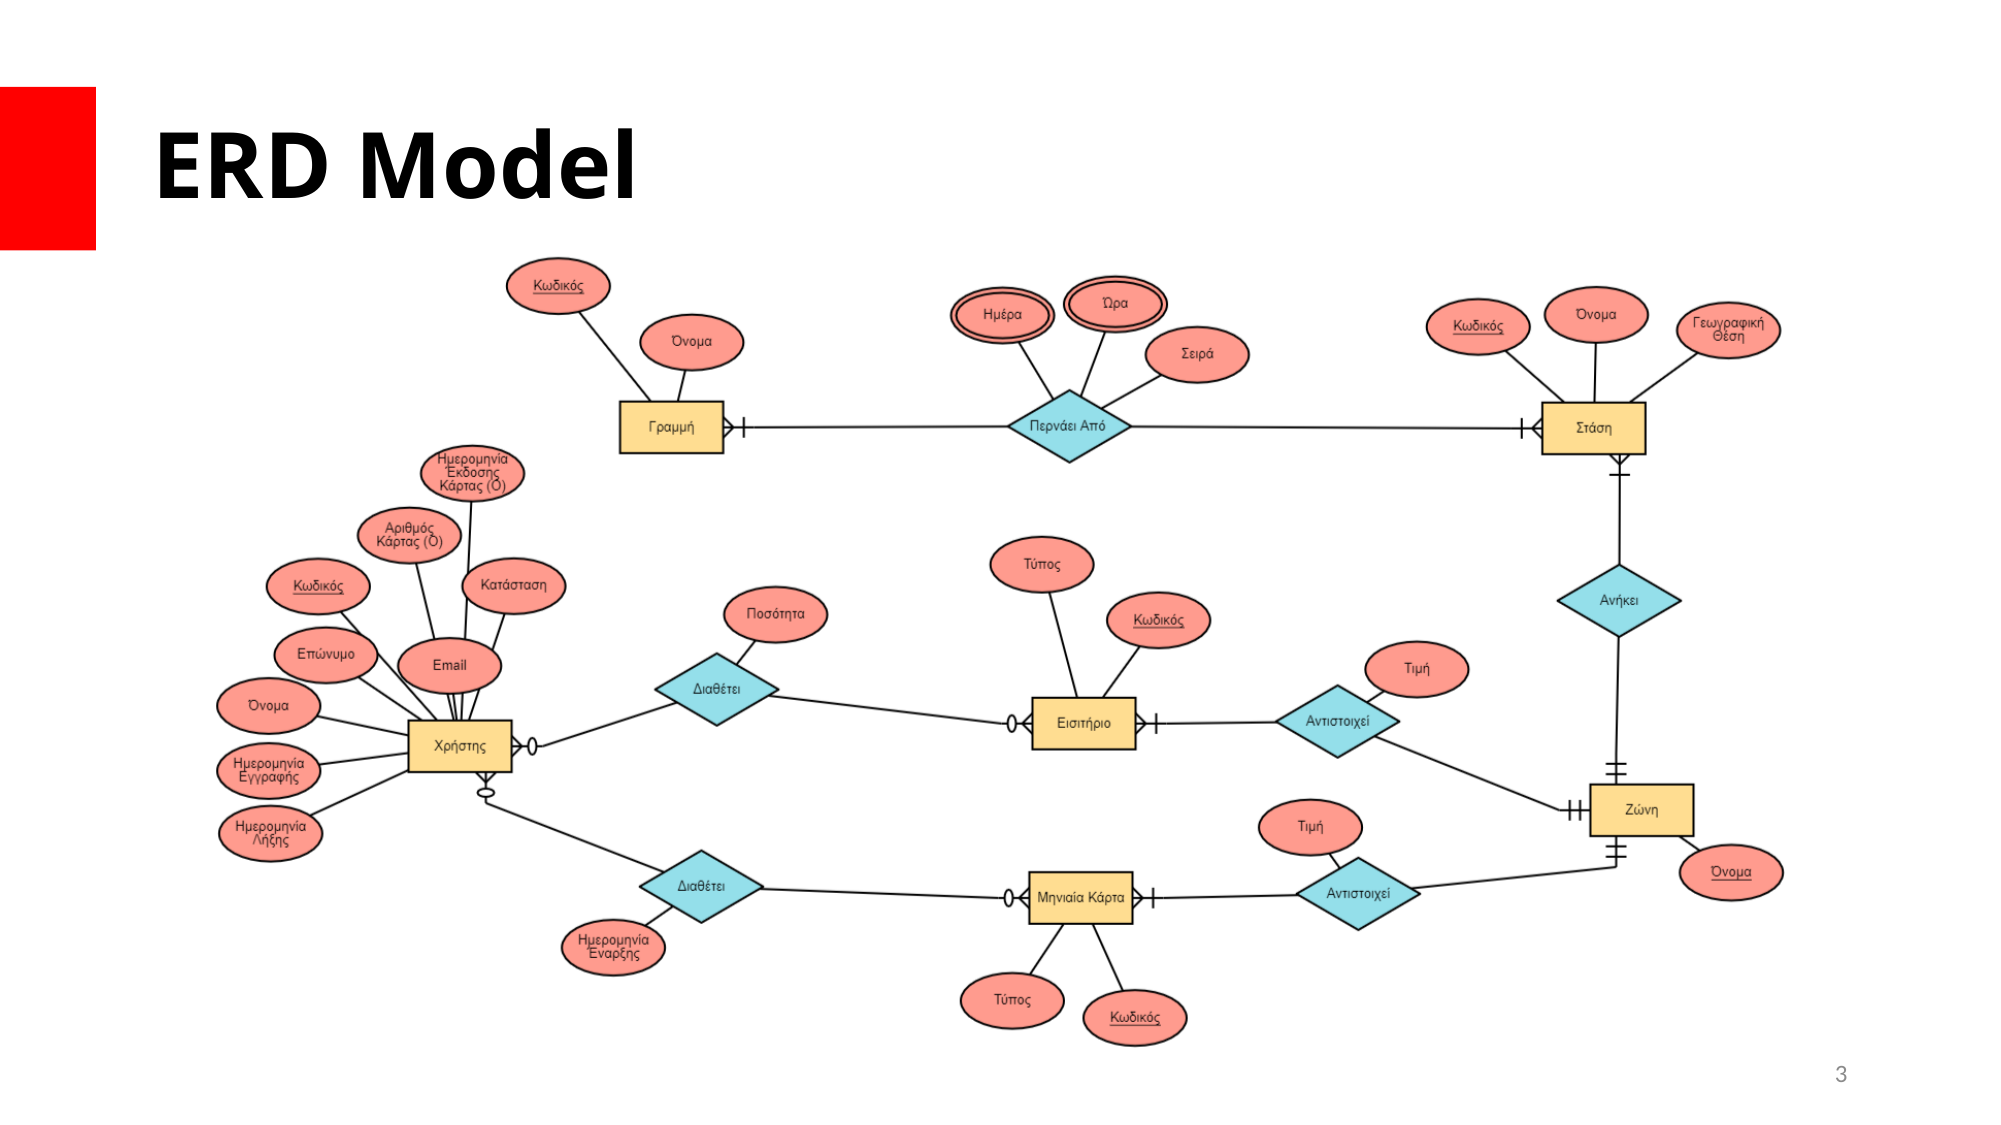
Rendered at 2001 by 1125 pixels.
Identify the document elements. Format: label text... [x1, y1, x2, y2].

slide_number <number> [1412, 1042, 1863, 1103]
text_box [0, 86, 96, 251]
title ERD Model [137, 59, 1863, 278]
picture [209, 250, 1791, 1054]
